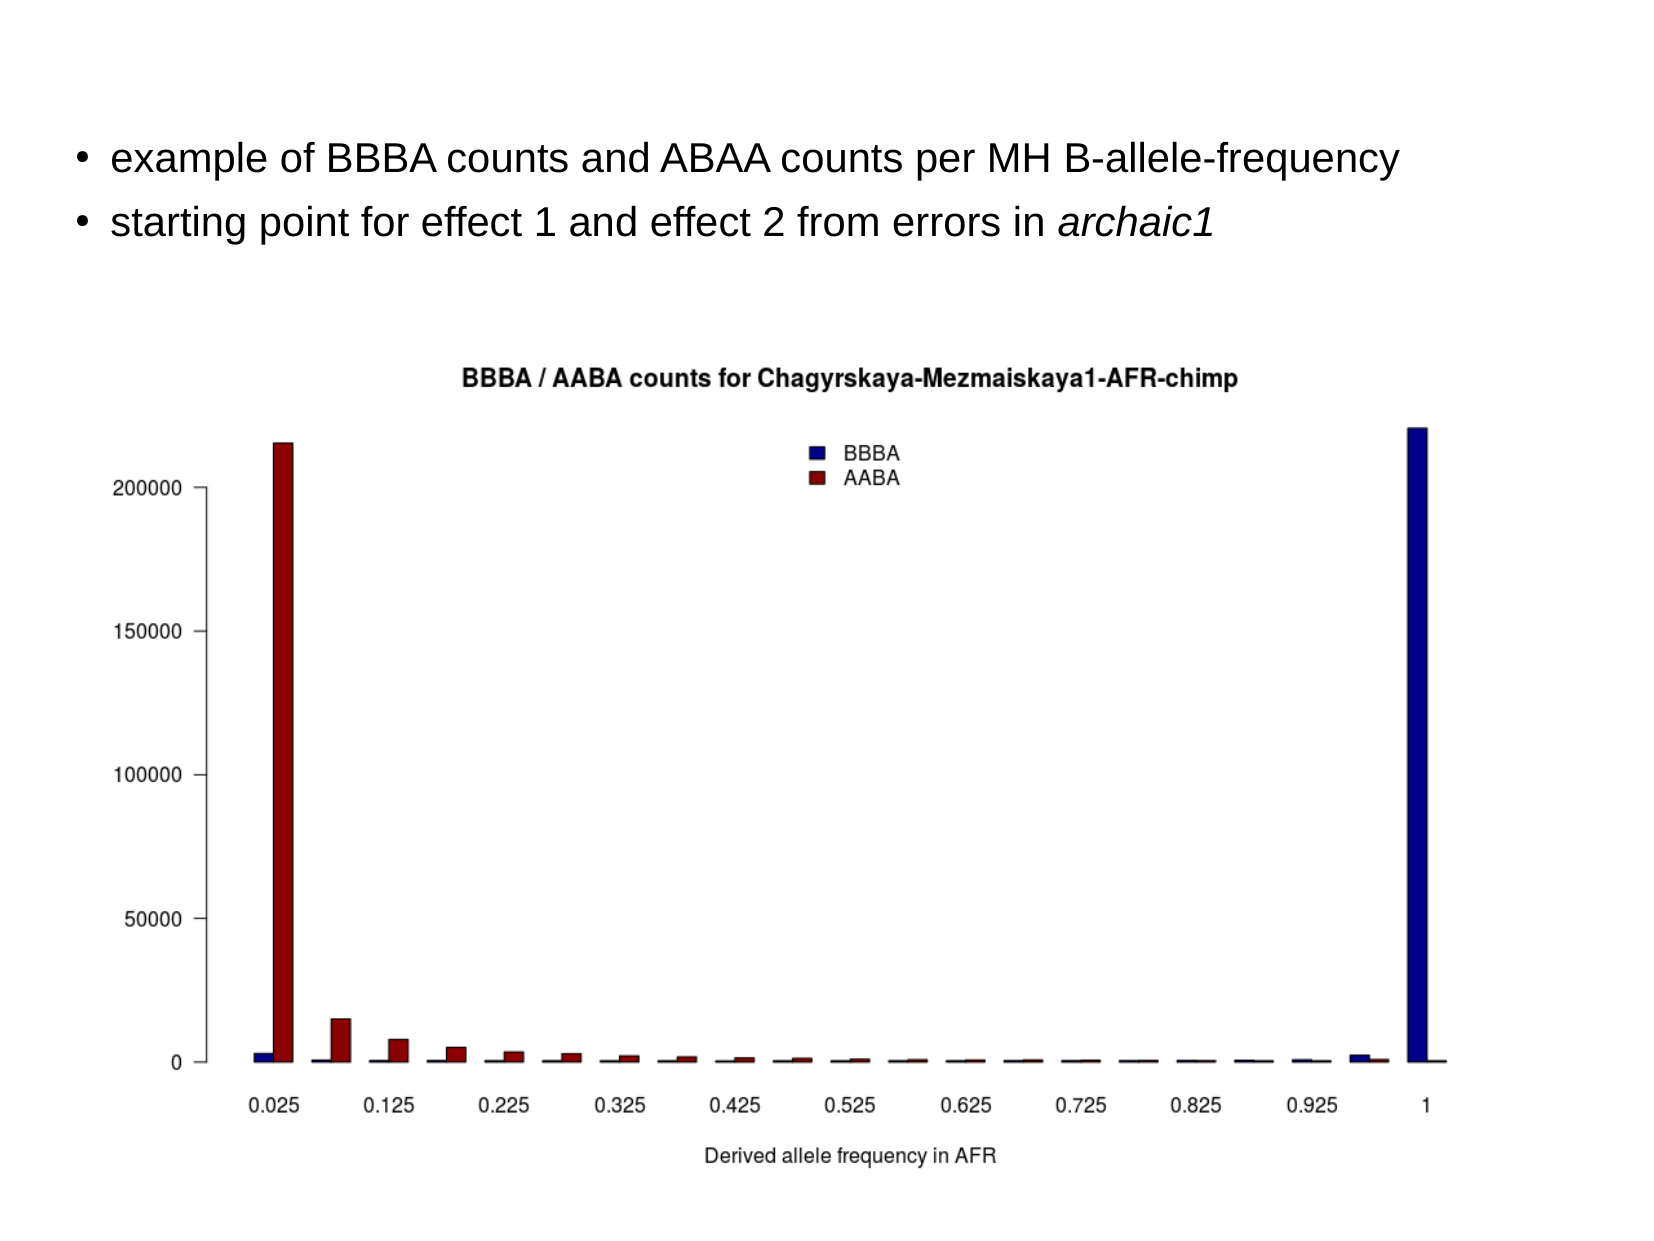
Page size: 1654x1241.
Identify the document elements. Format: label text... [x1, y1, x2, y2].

picture [109, 329, 1501, 1186]
text_box example of BBBA counts and ABAA counts per MH B-allele-frequency starting point for effect 1 and effect 2 from errors in archaic1 [75, 135, 1576, 642]
